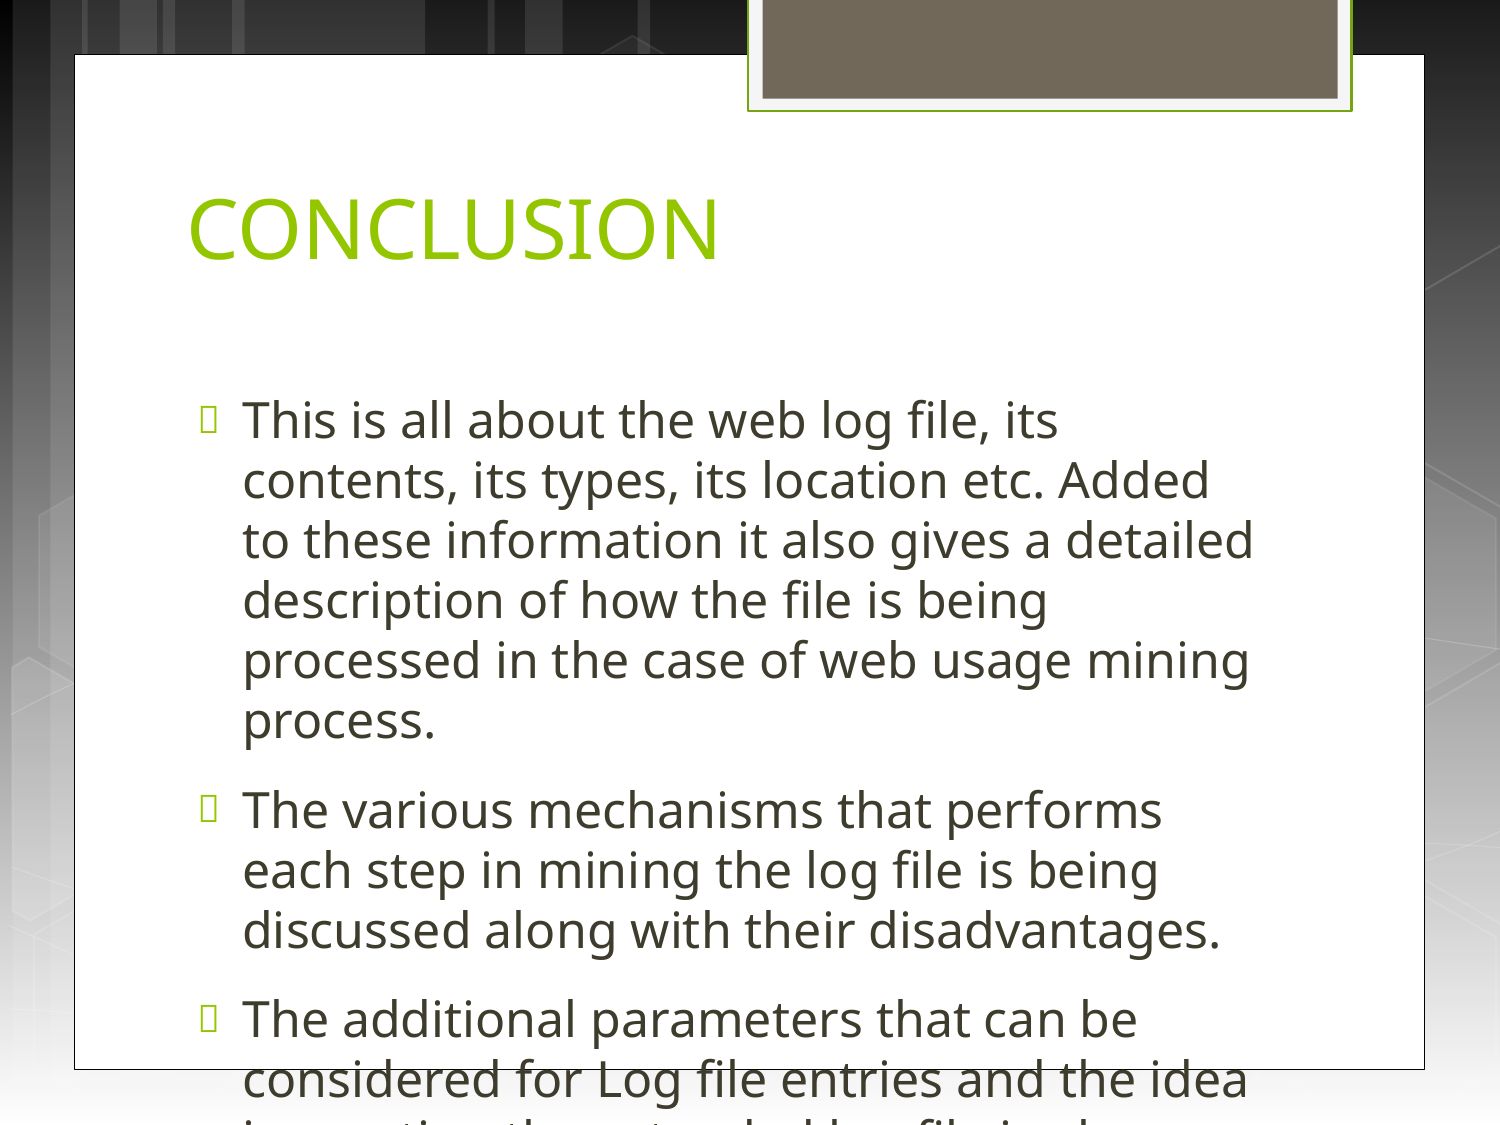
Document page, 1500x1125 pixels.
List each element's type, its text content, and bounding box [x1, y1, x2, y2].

title CONCLUSION [171, 168, 1324, 357]
list This is all about the web log file, its contents, its types, its location etc. Added to these information it also gives a detailed description of how the file is being processed in the case of web usage mining process. The various mechanisms that performs each step in mining the log file is being discussed along with their disadvantages. The additional parameters that can be considered for Log file entries and the idea in creating the extended log file is also discussed briefly. The extended work is to combine the concept of learning the users area of interest. [171, 381, 1283, 957]
